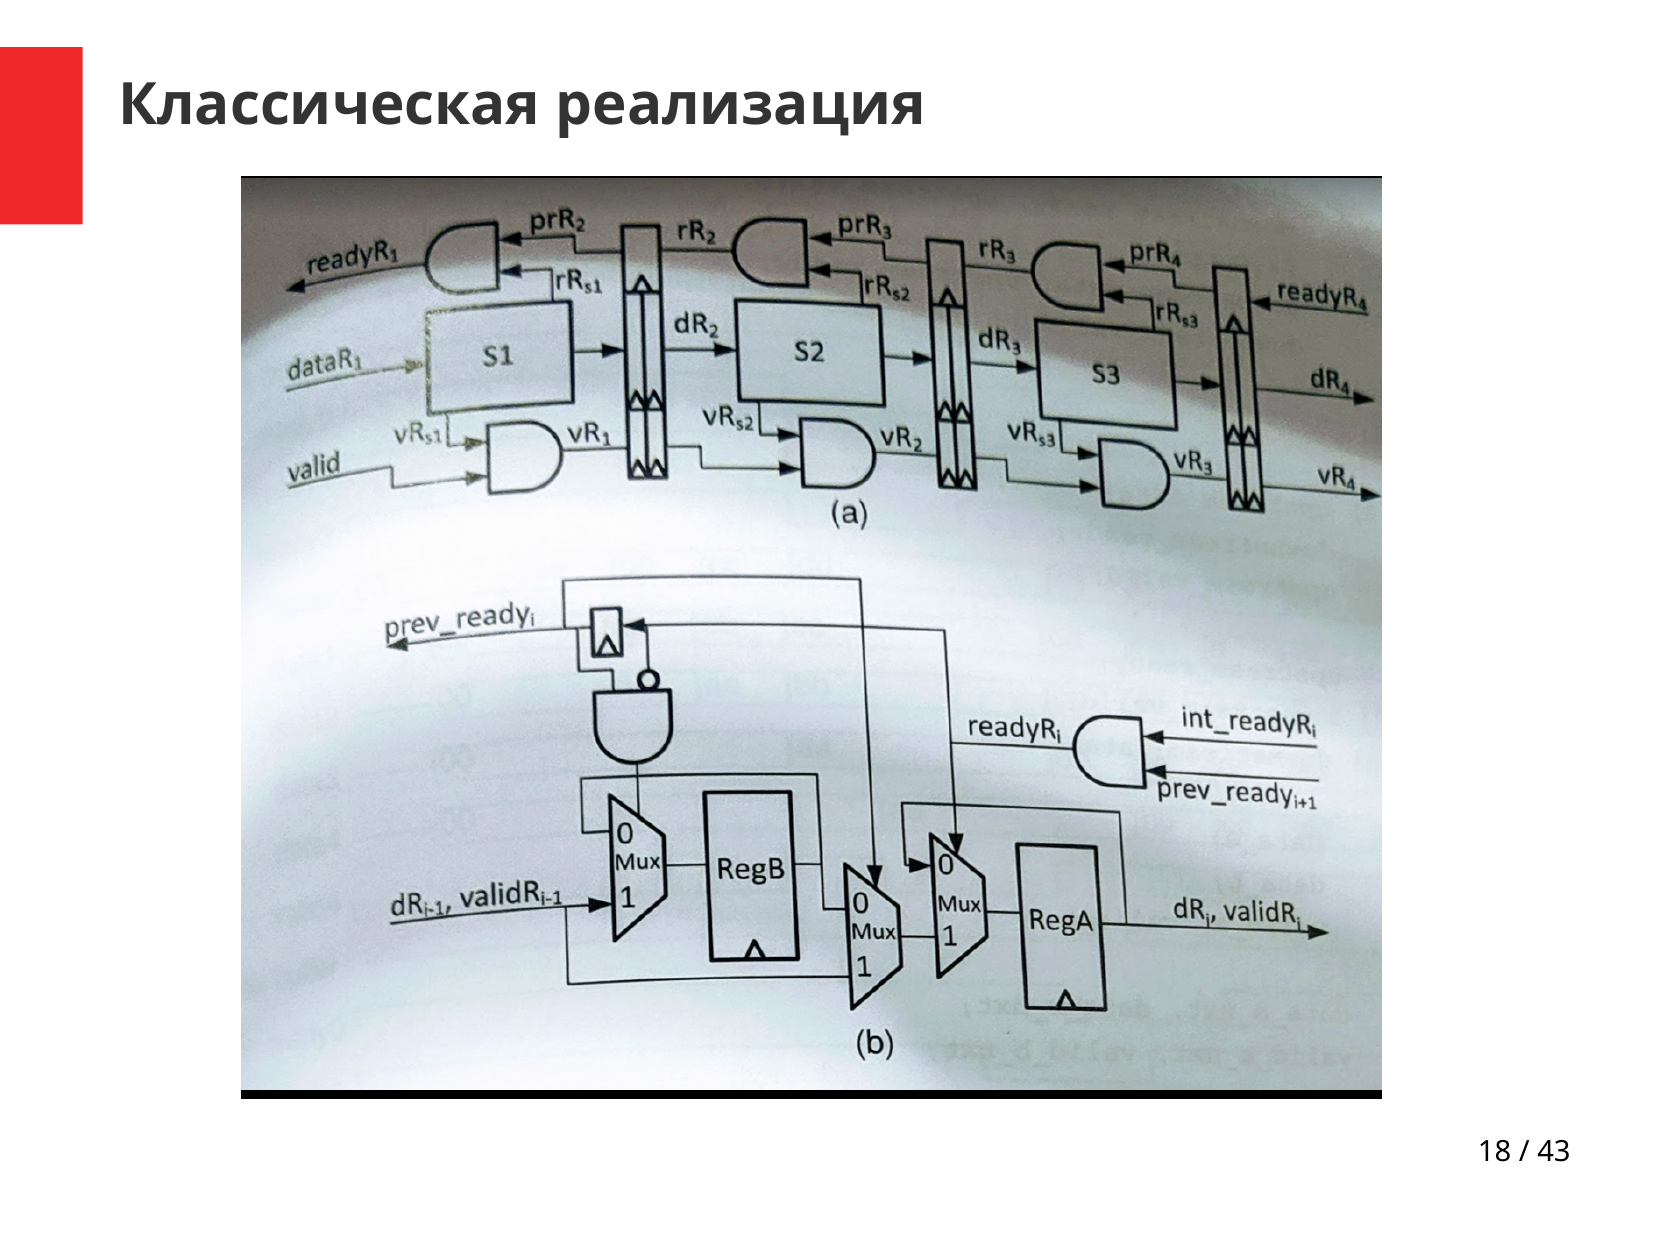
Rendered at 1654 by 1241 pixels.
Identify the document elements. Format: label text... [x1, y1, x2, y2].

picture [241, 176, 1382, 1099]
title Классическая реализация [118, 49, 1571, 154]
